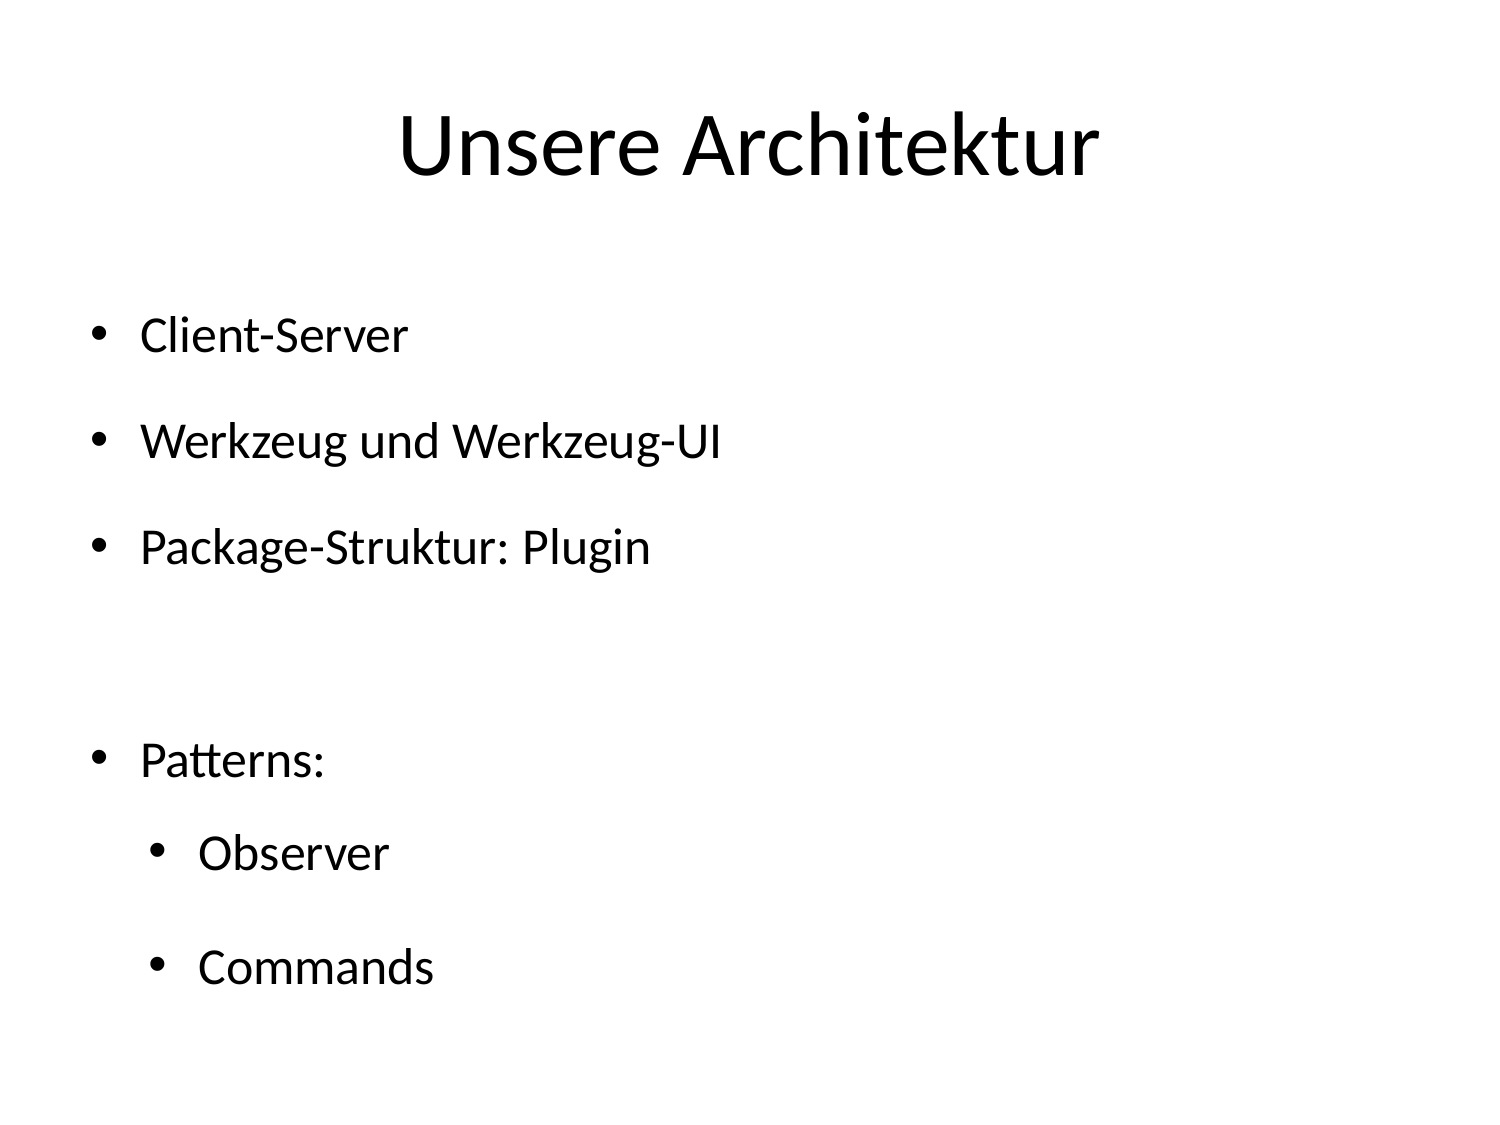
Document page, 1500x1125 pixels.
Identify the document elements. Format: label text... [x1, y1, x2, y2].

list Client-Server Werkzeug und Werkzeug-UI Package-Struktur: Plugin Patterns: Observer Commands [75, 262, 1424, 1005]
title Unsere Architektur [75, 45, 1426, 233]
